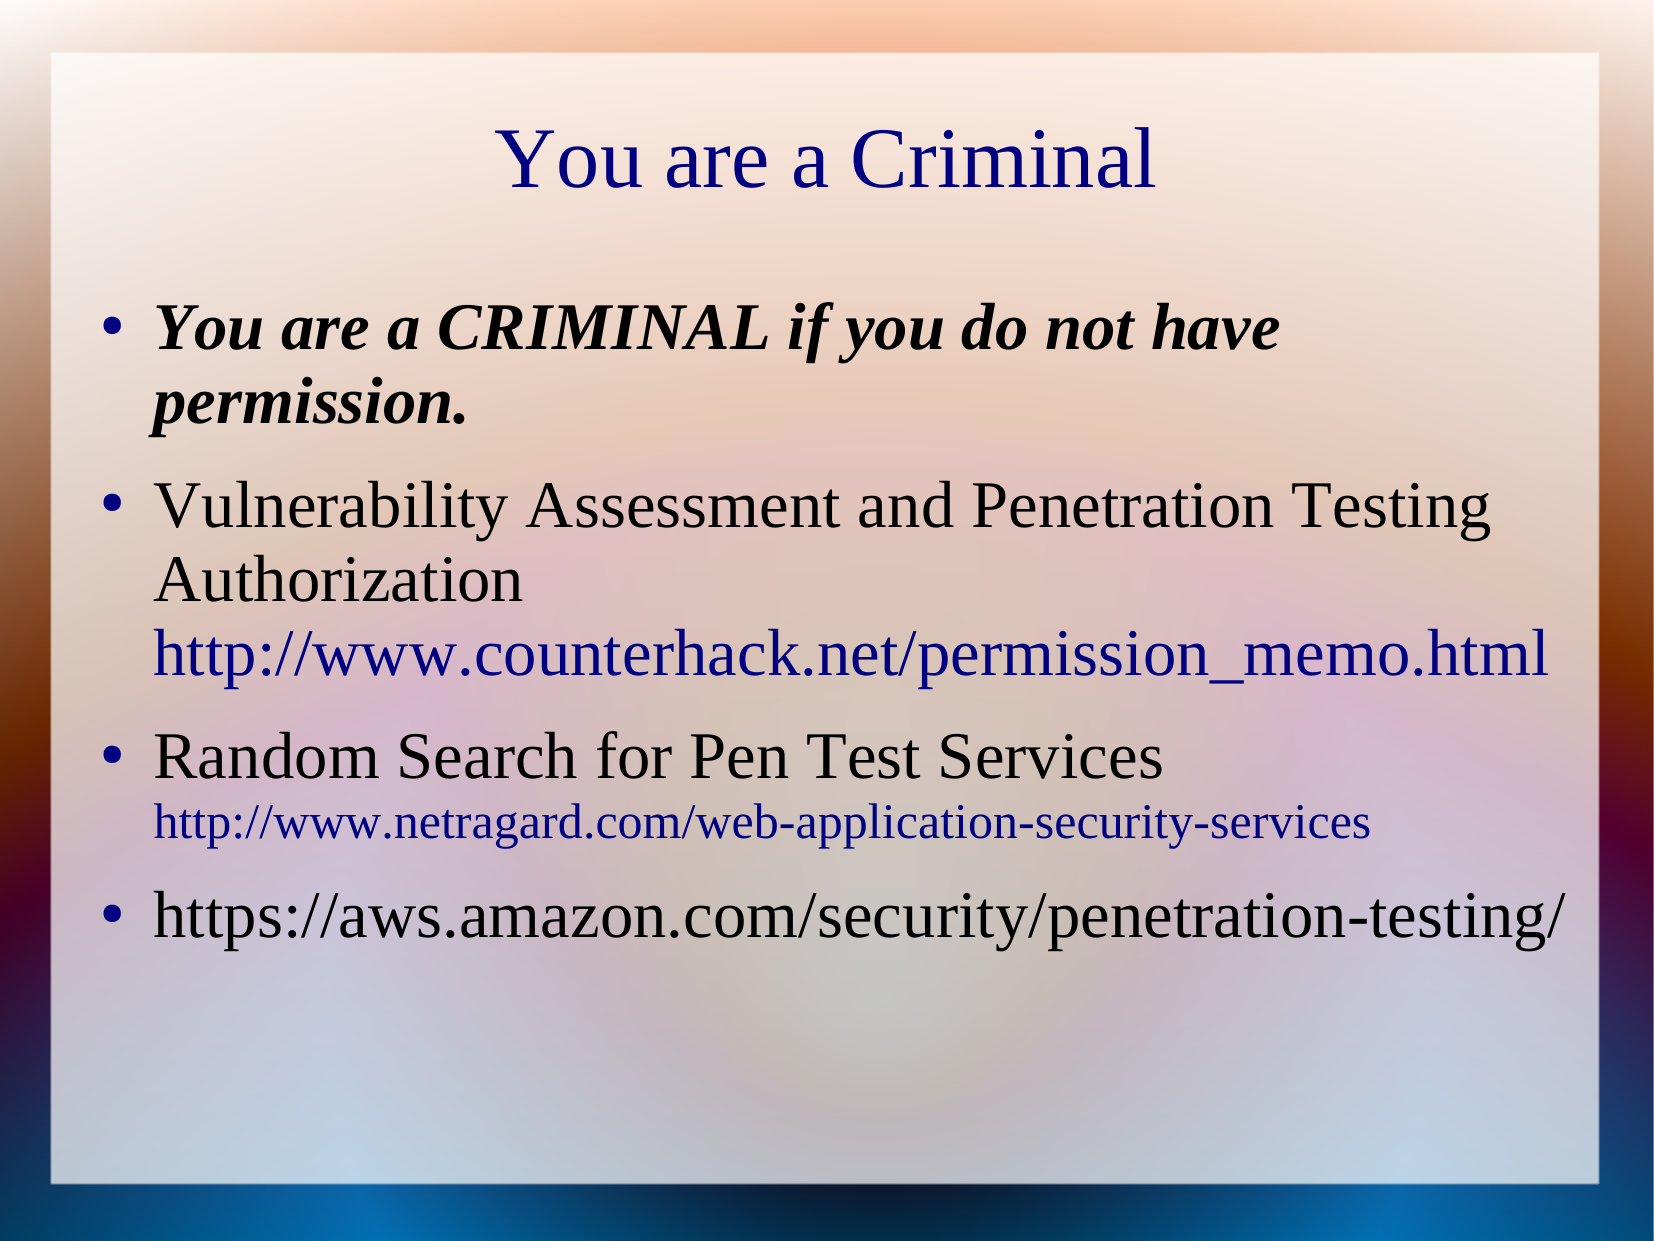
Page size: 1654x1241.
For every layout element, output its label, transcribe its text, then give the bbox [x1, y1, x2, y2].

picture [0, 0, 1654, 1241]
title You are a Criminal [82, 55, 1571, 263]
list You are a CRIMINAL if you do not have permission. Vulnerability Assessment and Penetration Testing Authorization http://www.counterhack.net/permission_memo.html Random Search for Pen Test Services http://www.netragard.com/web-application-security-services https://aws.amazon.com/security/penetration-testing/ [82, 290, 1571, 1058]
